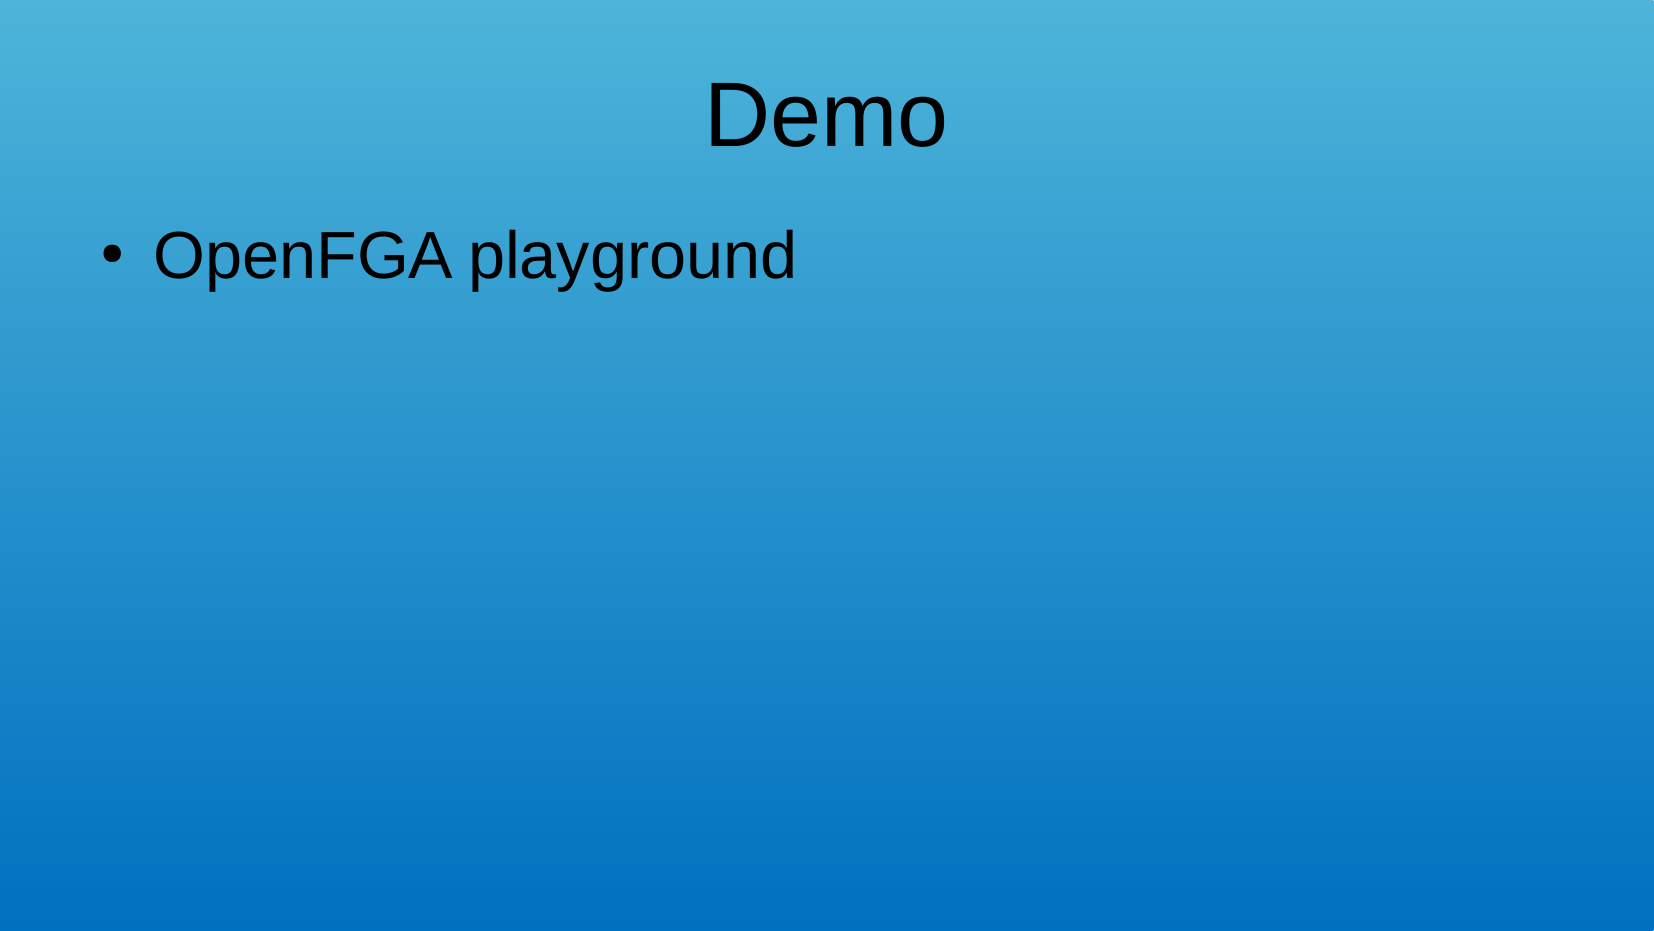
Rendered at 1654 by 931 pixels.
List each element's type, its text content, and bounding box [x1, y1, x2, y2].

title Demo [82, 37, 1571, 193]
list OpenFGA playground [82, 217, 1571, 758]
